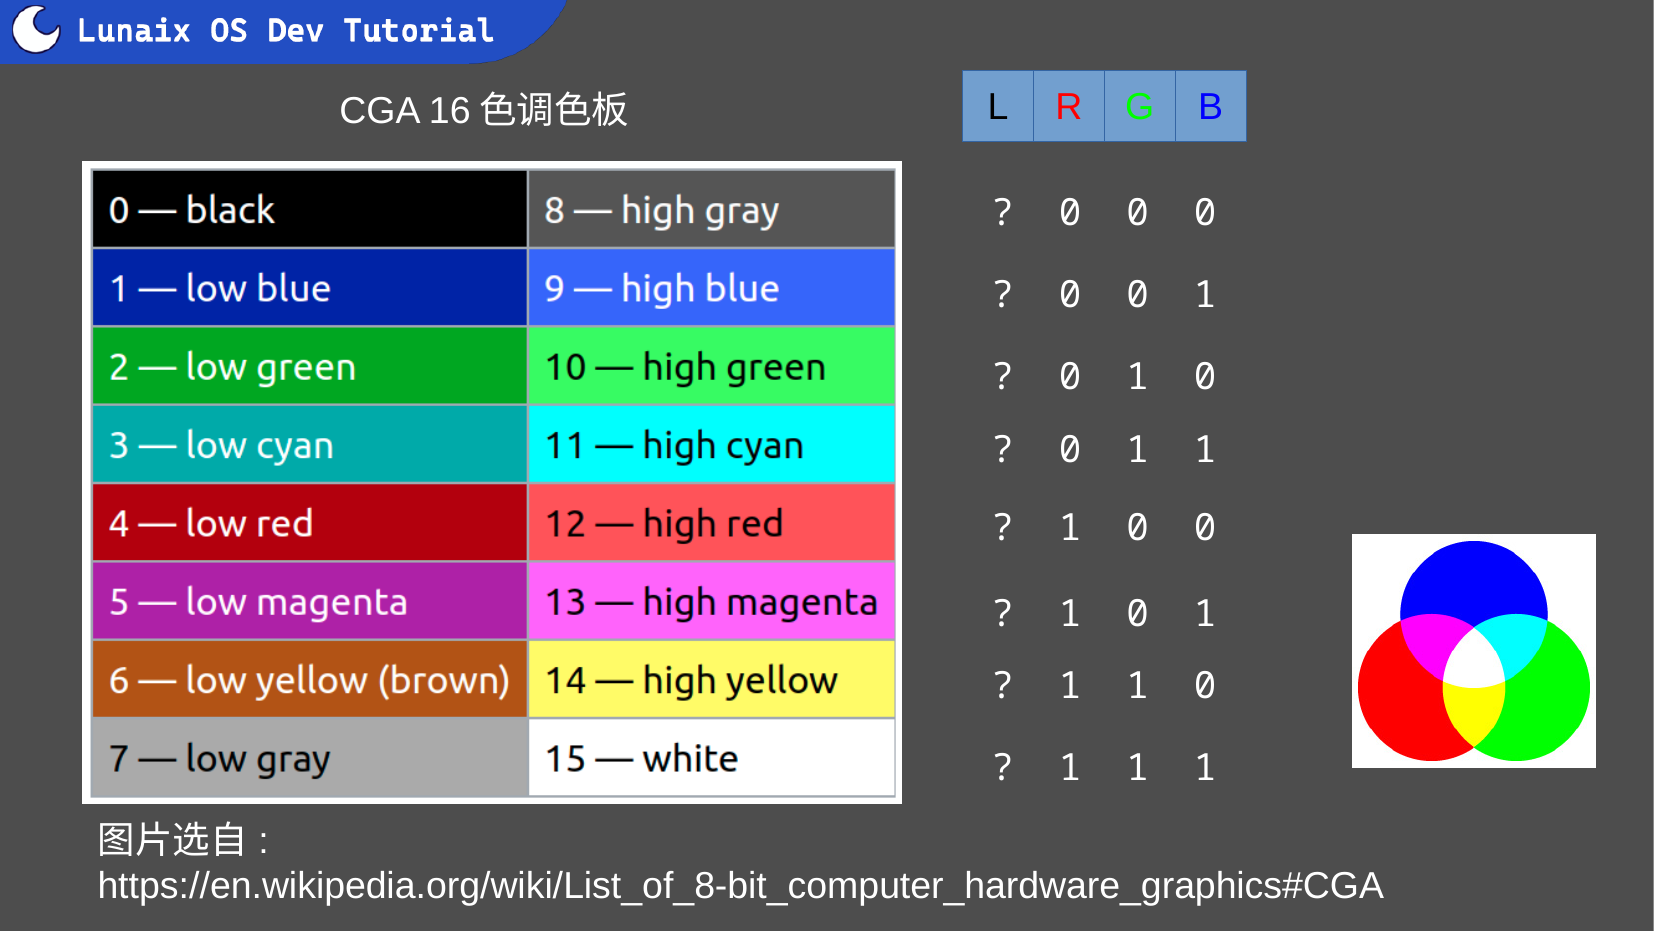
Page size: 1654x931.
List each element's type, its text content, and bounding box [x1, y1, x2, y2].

text_box ? 0 1 1 [954, 414, 1238, 474]
picture [0, 0, 1654, 931]
text_box B [1175, 70, 1247, 142]
text_box R [1034, 70, 1105, 142]
text_box 图片选自: https://en.wikipedia.org/wiki/List_of_8-bit_computer_hardware_graphics#CGA [82, 803, 1489, 915]
text_box ? 1 1 0 [954, 651, 1238, 710]
text_box CGA 16色调色板 [82, 72, 886, 142]
text_box L [962, 70, 1034, 142]
text_box ? 1 0 1 [954, 579, 1238, 638]
text_box ? 0 0 1 [954, 260, 1238, 319]
text_box ? 0 1 0 [954, 342, 1238, 401]
text_box G [1105, 70, 1175, 142]
text_box ? 1 0 0 [954, 493, 1238, 552]
text_box ? 1 1 1 [954, 732, 1238, 792]
text_box ? 0 0 0 [954, 177, 1238, 237]
